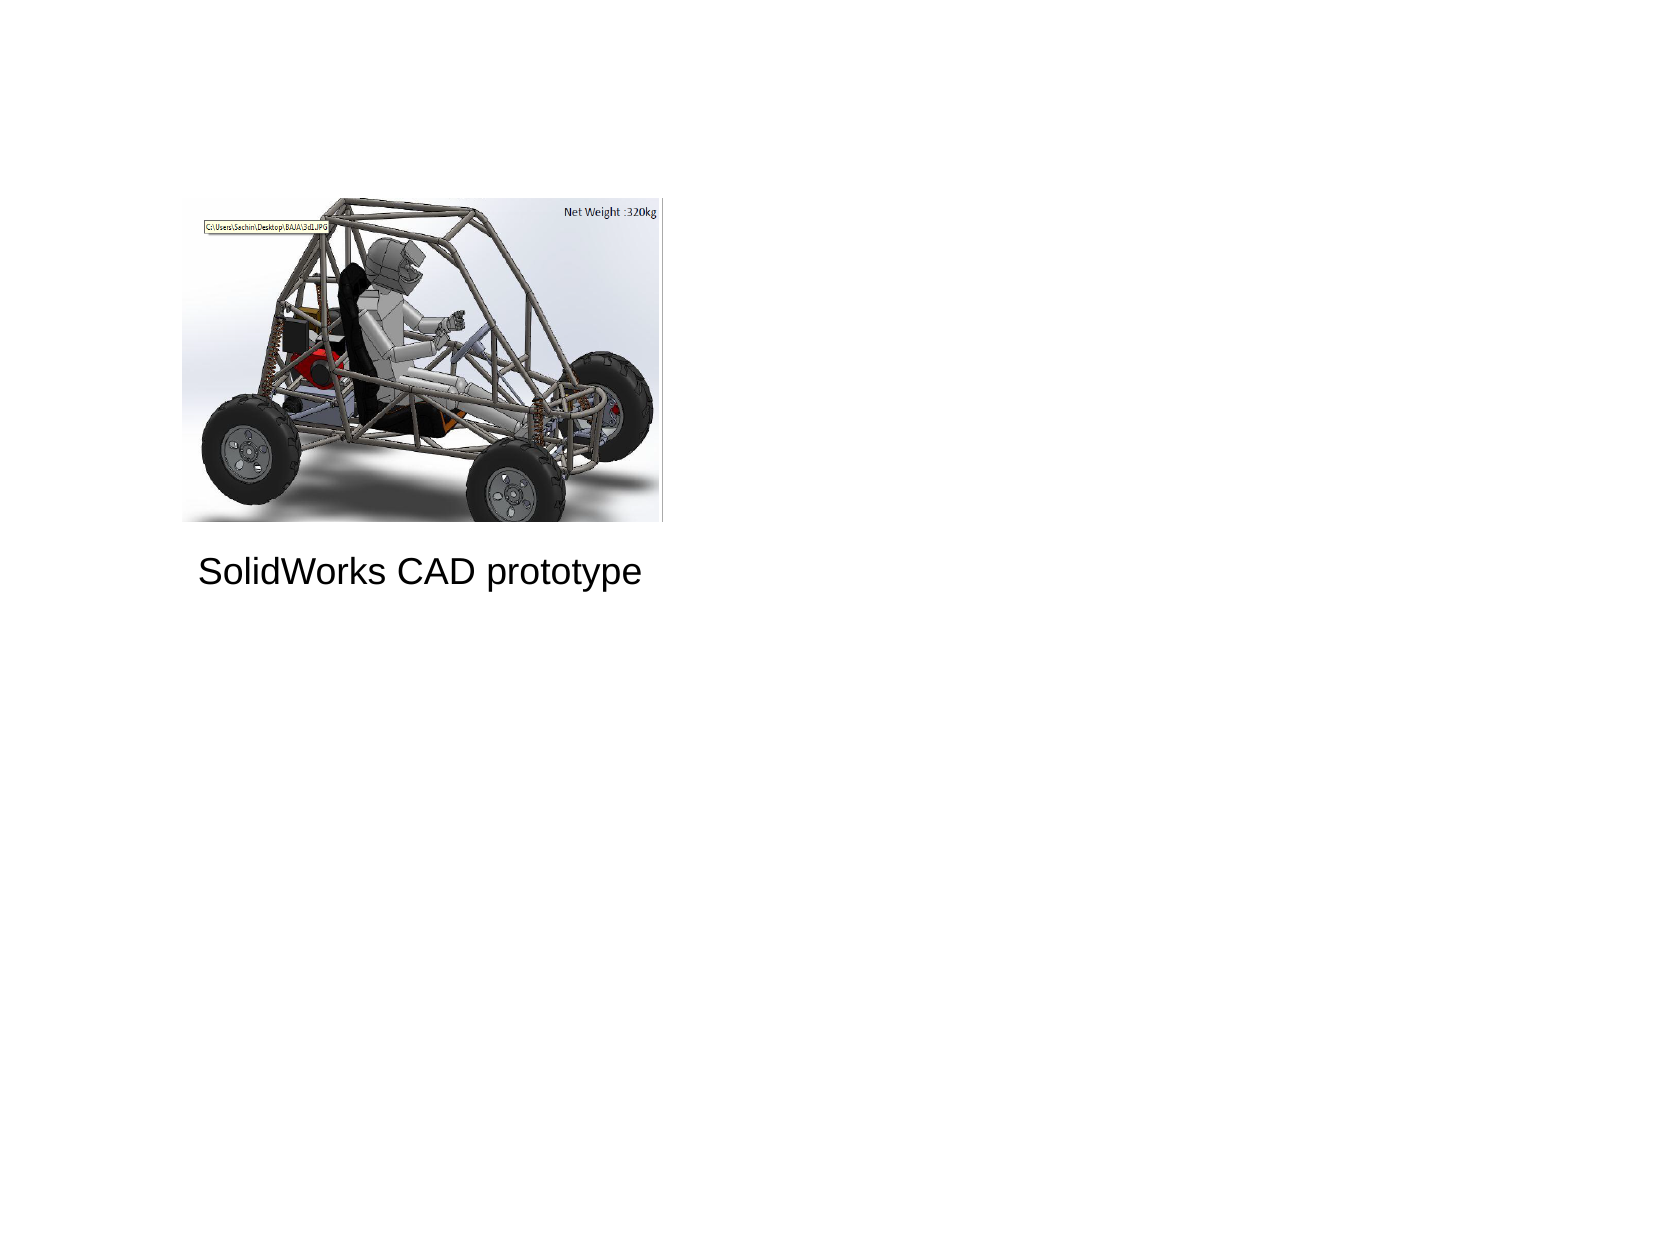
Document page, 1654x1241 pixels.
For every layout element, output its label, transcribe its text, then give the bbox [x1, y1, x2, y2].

picture [182, 198, 663, 522]
text_box SolidWorks CAD prototype [183, 543, 657, 601]
